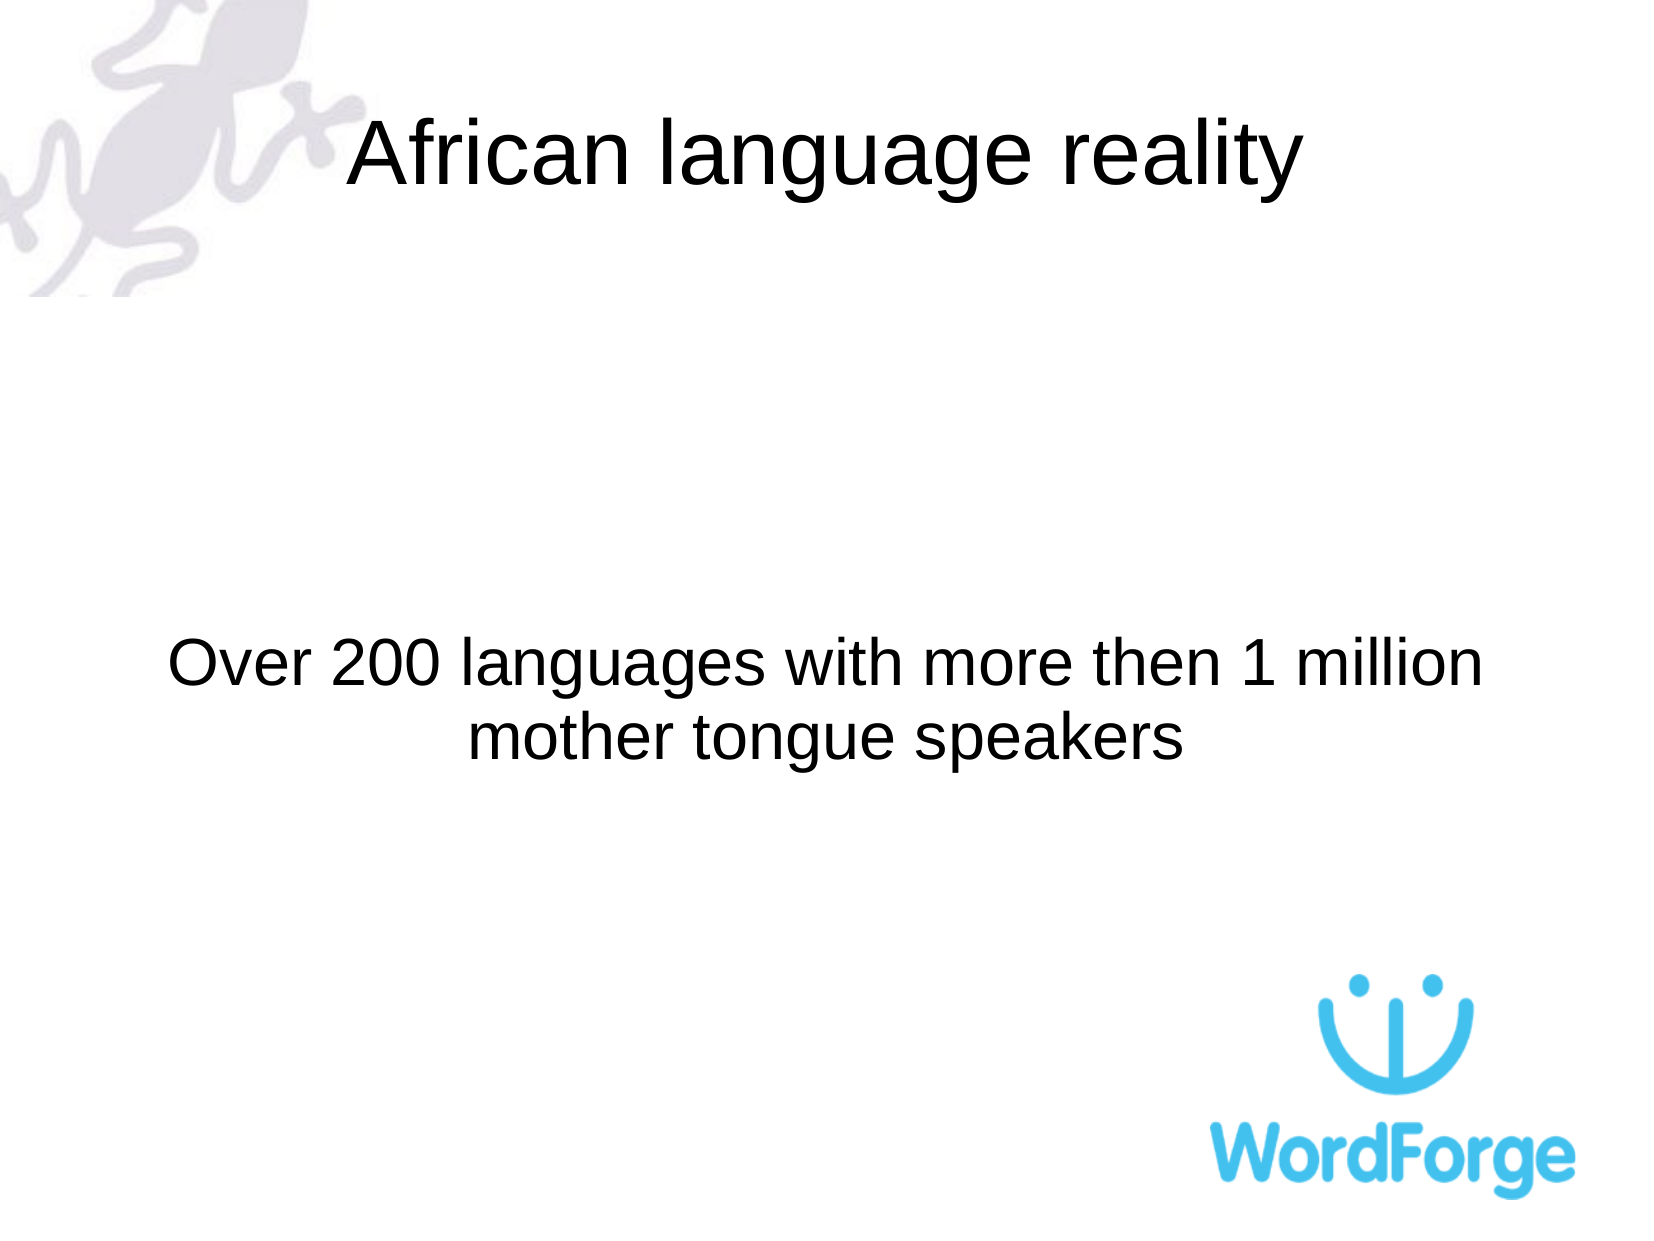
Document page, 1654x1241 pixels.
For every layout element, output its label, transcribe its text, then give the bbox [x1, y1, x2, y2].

picture [0, 0, 391, 297]
title African language reality [82, 49, 1571, 257]
subtitle Over 200 languages with more then 1 million mother tongue speakers [82, 290, 1571, 1109]
picture [1210, 974, 1576, 1200]
